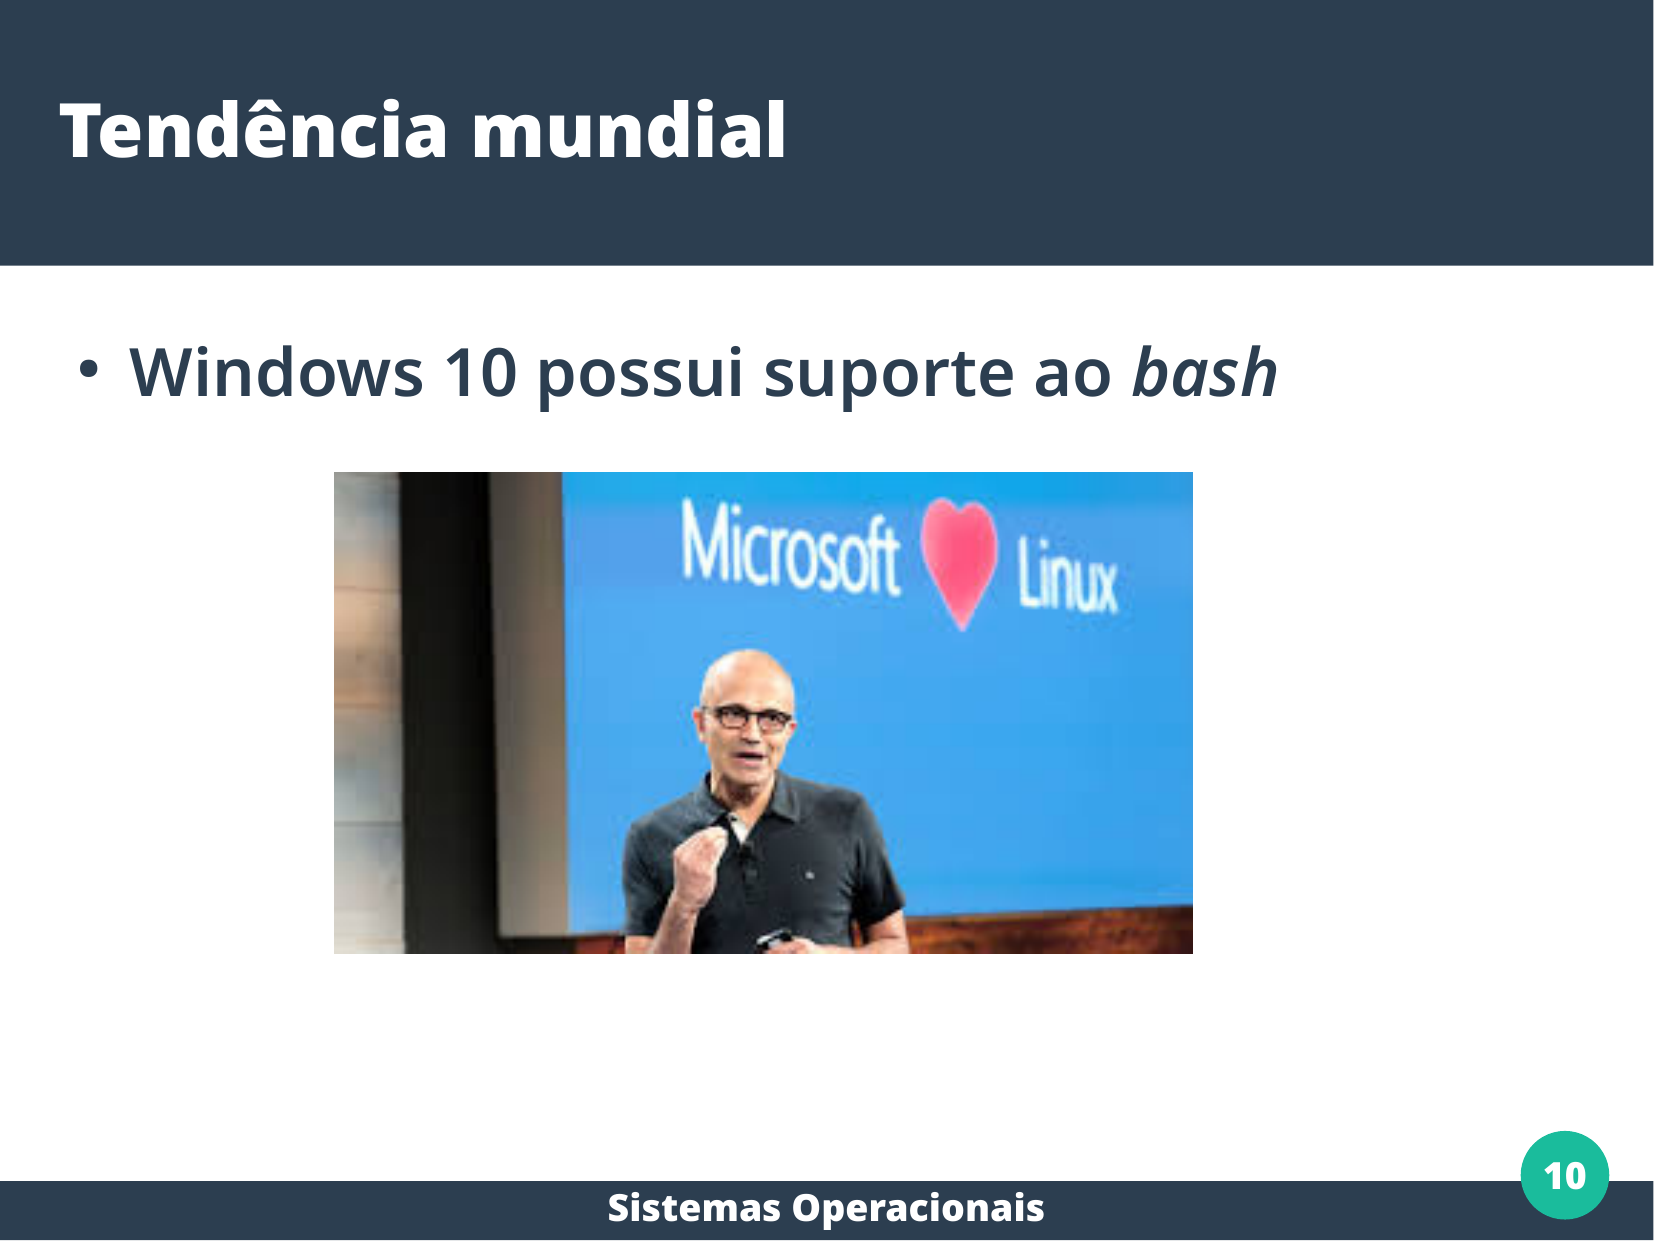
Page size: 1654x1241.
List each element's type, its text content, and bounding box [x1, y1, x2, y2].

picture [334, 472, 1193, 954]
title Tendência mundial [59, 49, 1595, 207]
list Windows 10 possui suporte ao bash [59, 324, 1595, 1152]
